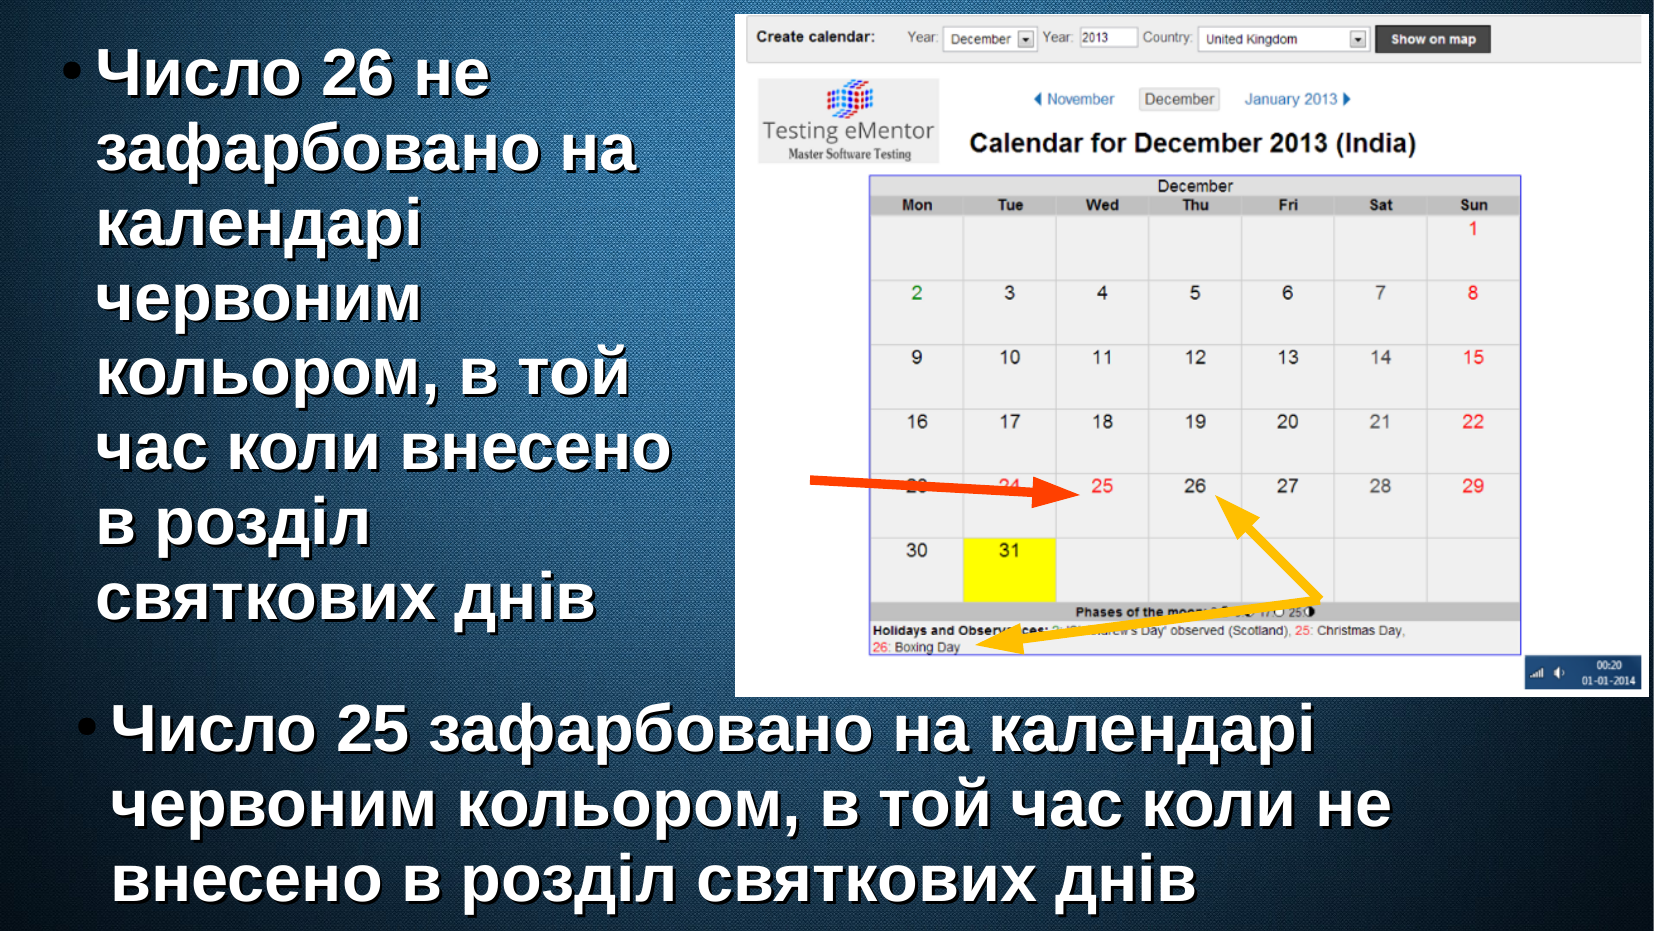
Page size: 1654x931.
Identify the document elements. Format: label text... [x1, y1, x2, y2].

picture [0, 0, 1654, 931]
subtitle Число 26 не зафарбовано на календарі червоним кольором, в той час коли внесено в розділ святкових днів [60, 35, 706, 634]
text_box Число 25 зафарбовано на календарі червоним кольором, в той час коли не внесено в розділ святкових днів [75, 526, 1546, 931]
